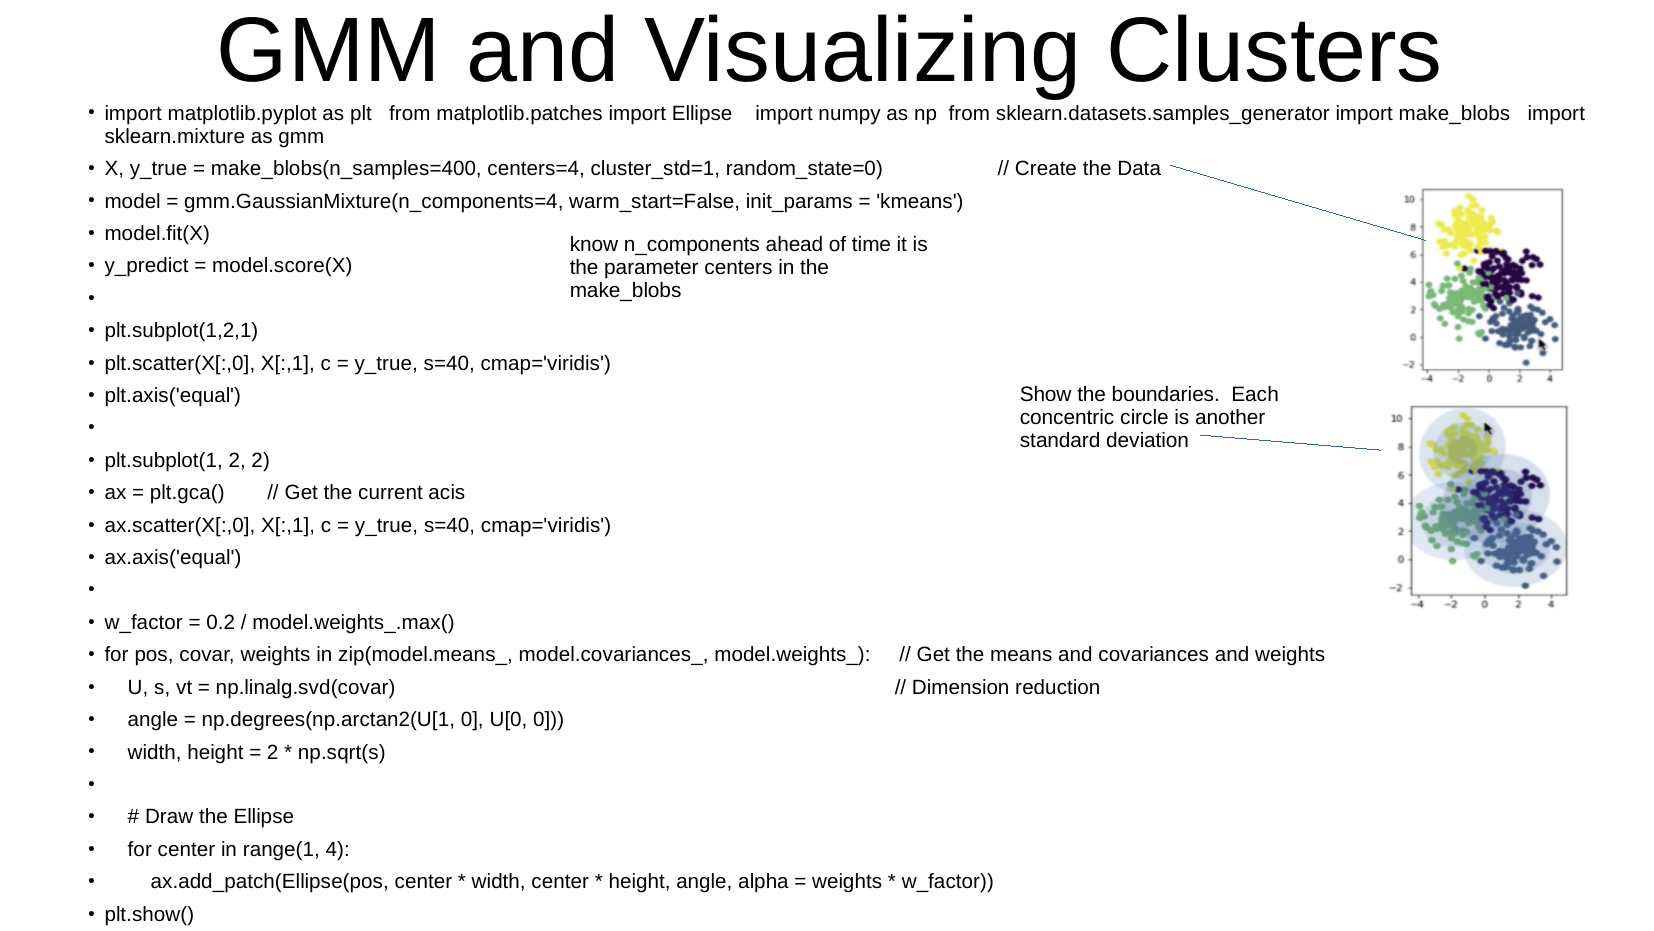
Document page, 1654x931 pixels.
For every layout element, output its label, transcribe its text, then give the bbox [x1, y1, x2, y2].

picture [1395, 182, 1581, 391]
title GMM and Visualizing Clusters [86, 0, 1576, 101]
picture [1387, 404, 1591, 616]
list import matplotlib.pyplot as plt from matplotlib.patches import Ellipse import numpy as np from sklearn.datasets.samples_generator import make_blobs import sklearn.mixture as gmm X, y_true = make_blobs(n_samples=400, centers=4, cluster_std=1, random_state=0) // Create the Data model = gmm.GaussianMixture(n_components=4, warm_start=False, init_params = 'kmeans') model.fit(X) y_predict = model.score(X) plt.subplot(1,2,1) plt.scatter(X[:,0], X[:,1], c = y_true, s=40, cmap='viridis') plt.axis('equal') plt.subplot(1, 2, 2) ax = plt.gca() // Get the current acis ax.scatter(X[:,0], X[:,1], c = y_true, s=40, cmap='viridis') ax.axis('equal') w_factor = 0.2 / model.weights_.max() for pos, covar, weights in zip(model.means_, model.covariances_, model.weights_): // Get the means and covariances and weights U, s, vt = np.linalg.svd(covar) // Dimension reduction angle = np.degrees(np.arctan2(U[1, 0], U[0, 0])) width, height = 2 * np.sqrt(s) # Draw the Ellipse for center in range(1, 4): ax.add_patch(Ellipse(pos, center * width, center * height, angle, alpha = weights * w_factor)) plt.show() [82, 101, 1636, 931]
text_box Show the boundaries. Each concentric circle is another standard deviation [1005, 375, 1306, 460]
text_box know n_components ahead of time it is the parameter centers in the make_blobs [555, 225, 946, 310]
